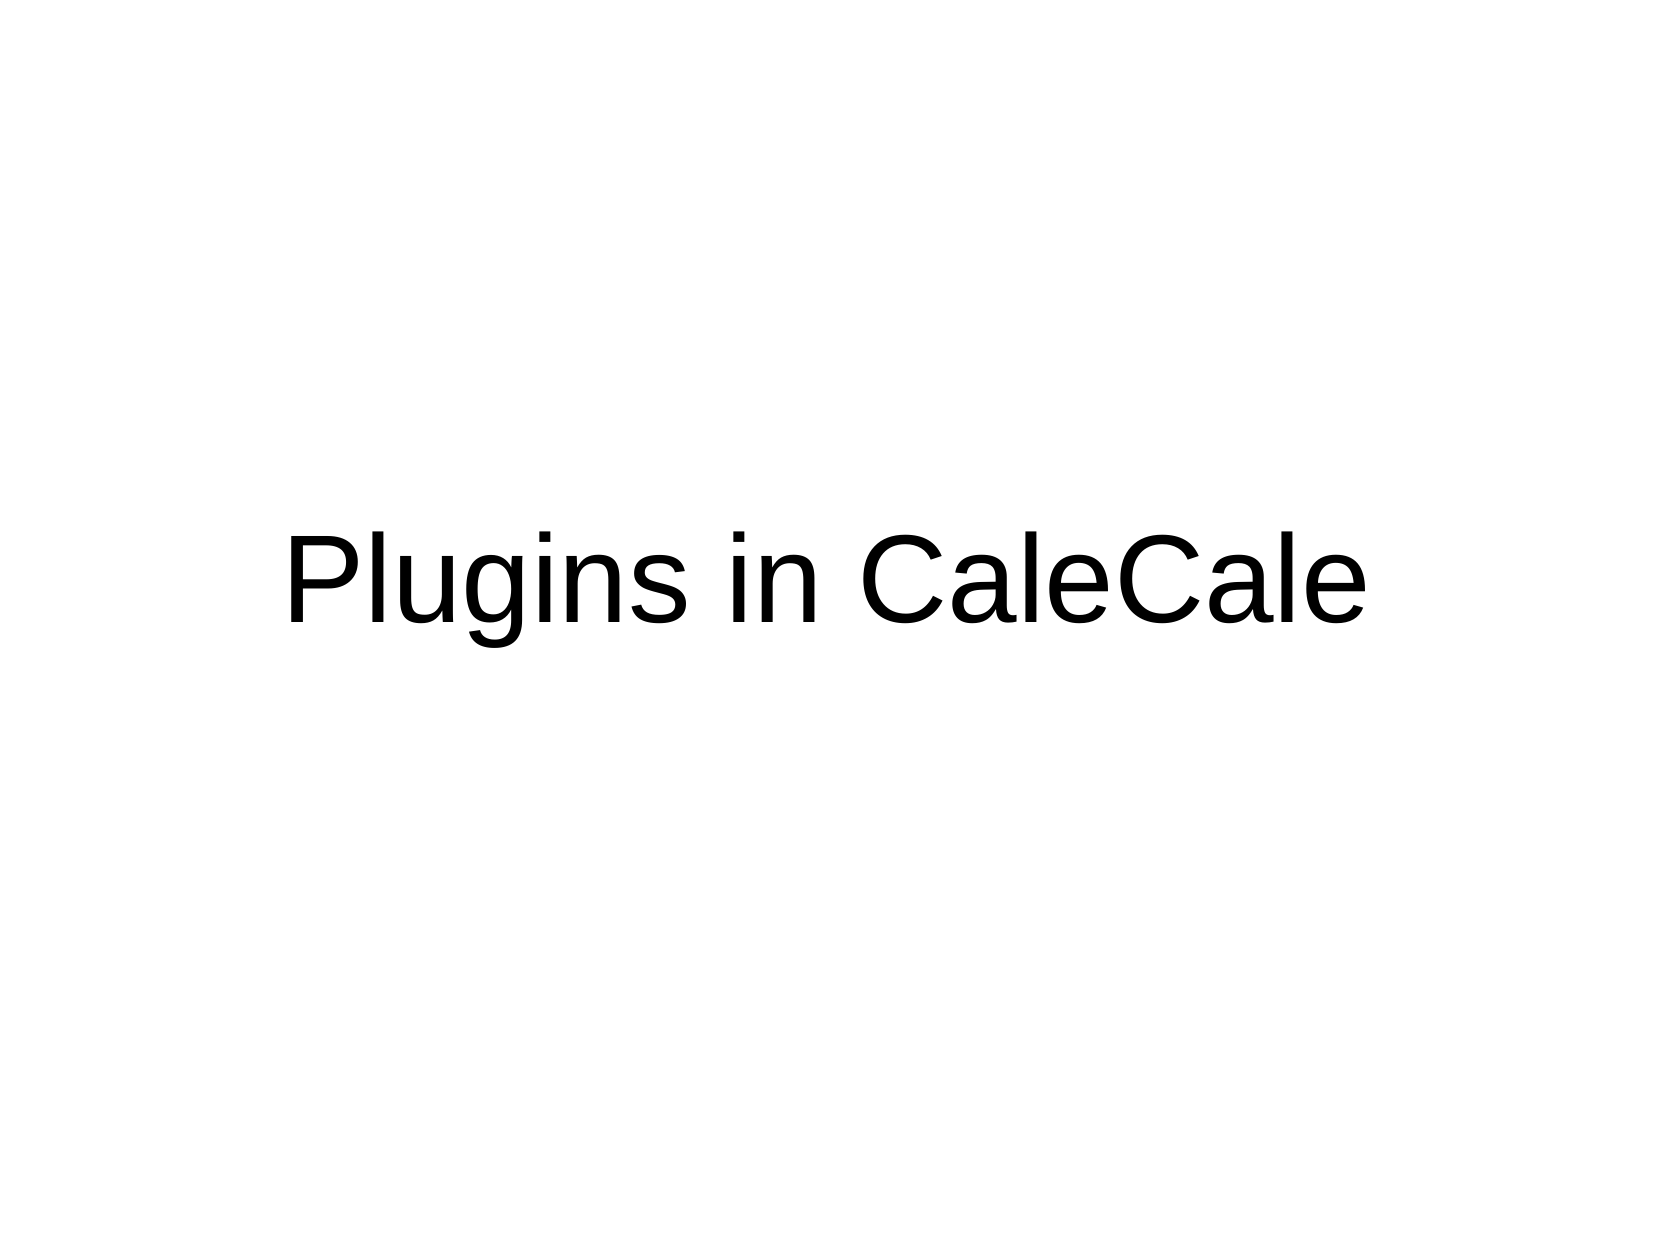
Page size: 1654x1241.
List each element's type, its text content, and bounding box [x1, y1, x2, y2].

subtitle Plugins in CaleCale [82, 49, 1571, 1109]
